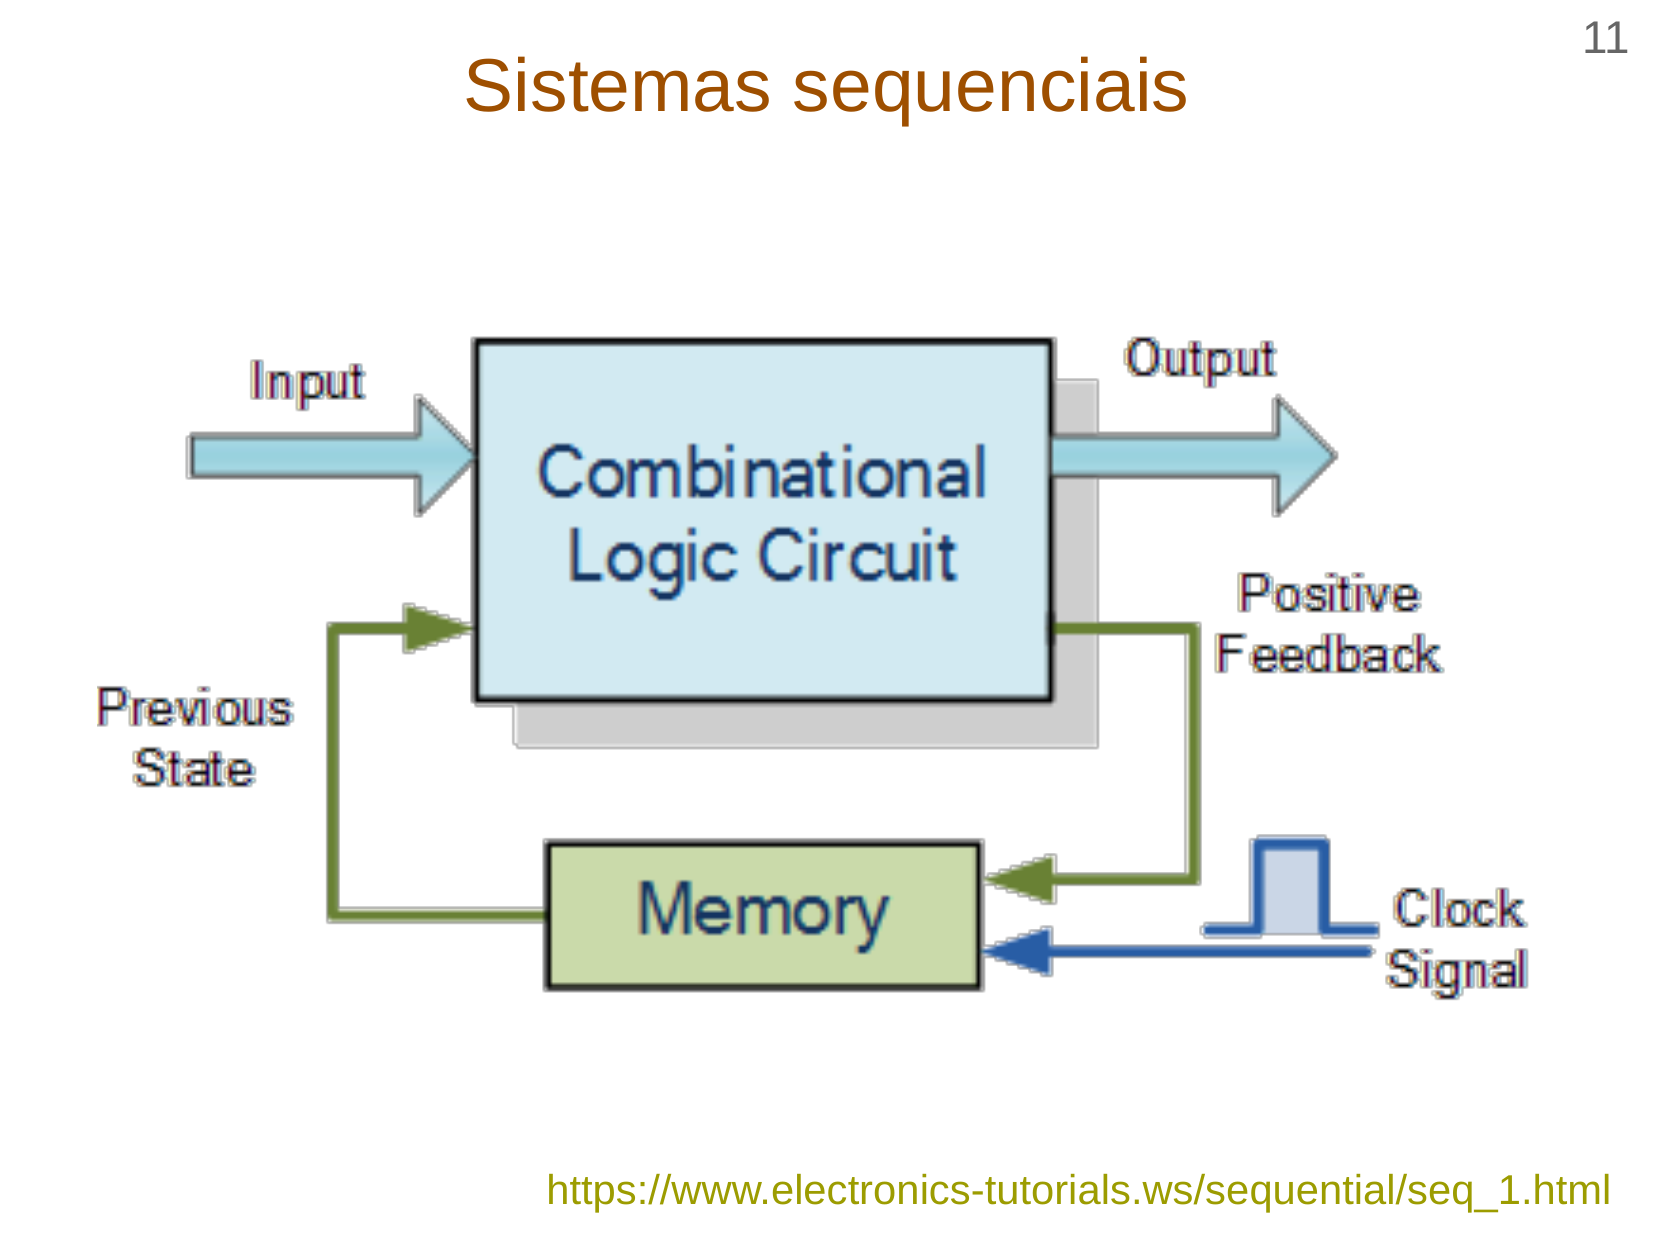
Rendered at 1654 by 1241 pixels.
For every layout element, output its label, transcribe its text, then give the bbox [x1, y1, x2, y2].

text_box https://www.electronics-tutorials.ws/sequential/seq_1.html [531, 1159, 1627, 1226]
title Sistemas sequenciais [59, 29, 1595, 148]
picture [97, 324, 1536, 1004]
